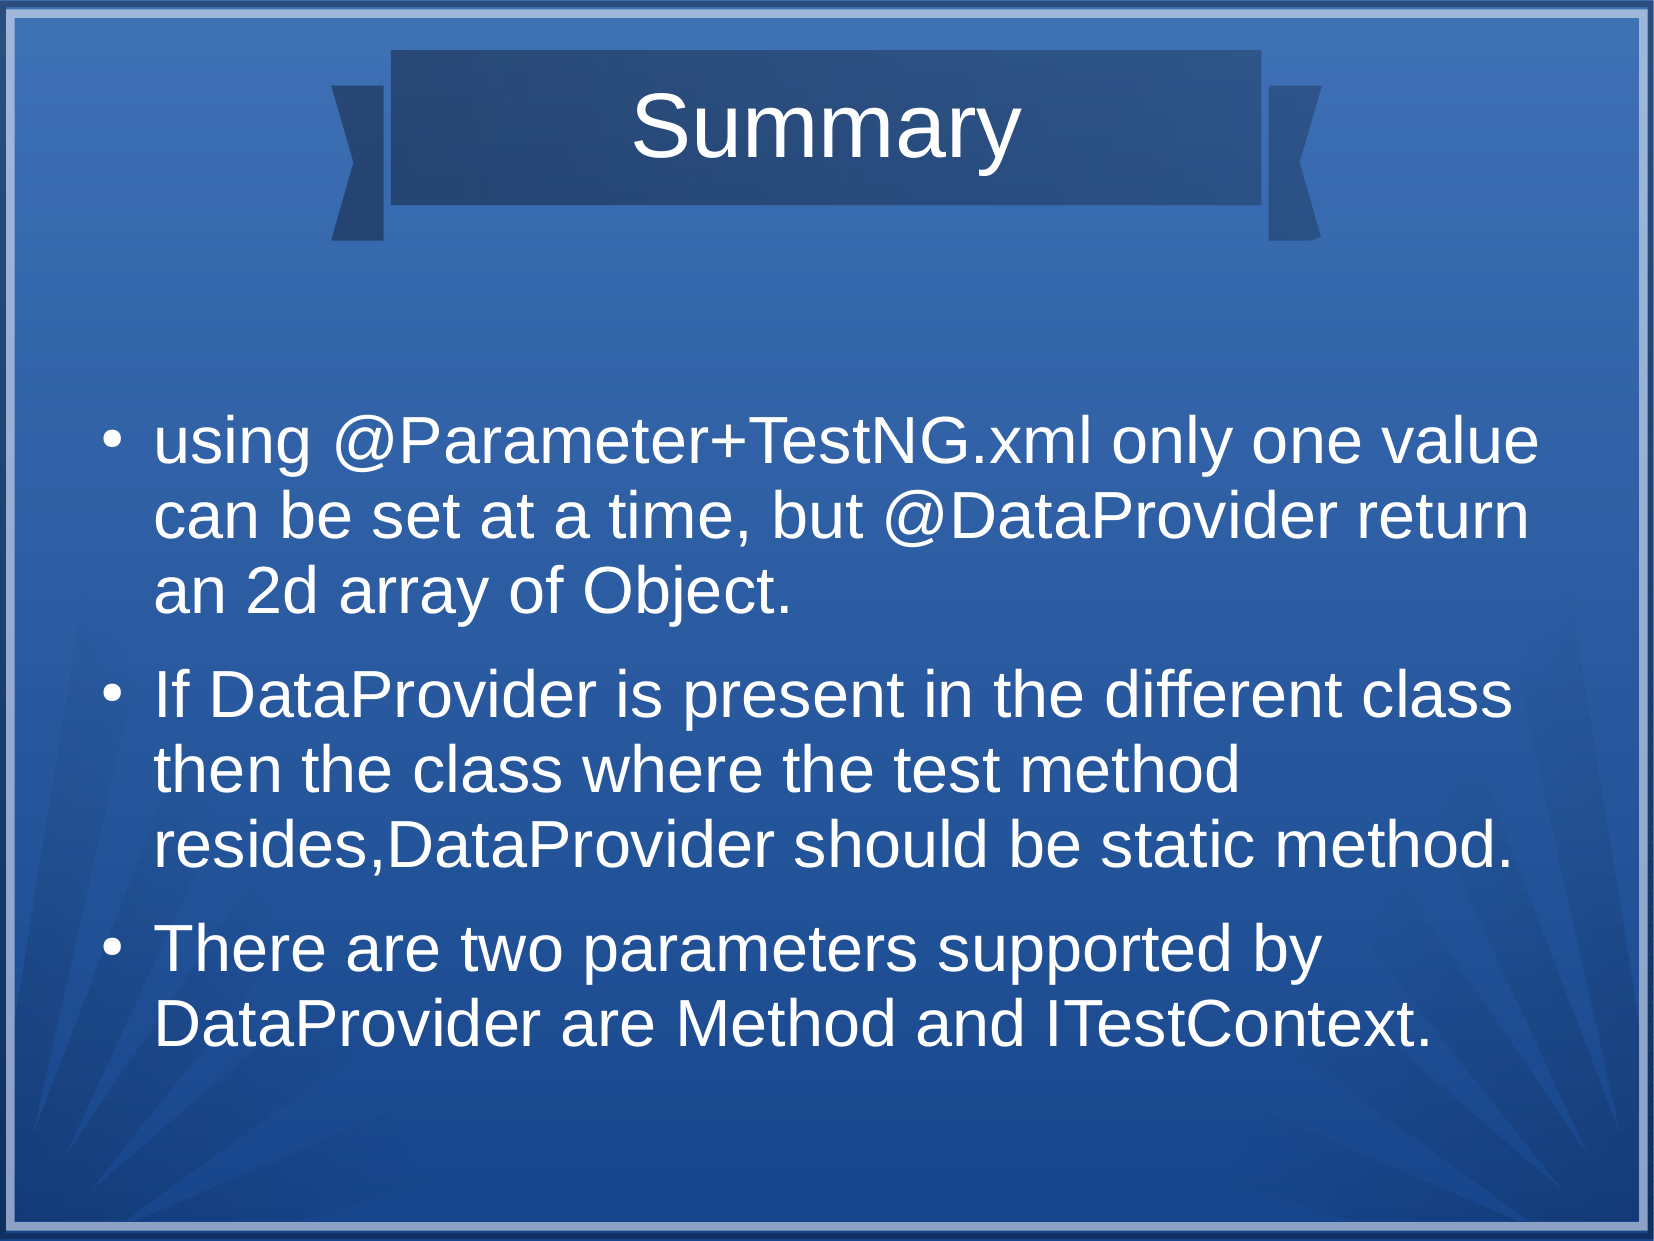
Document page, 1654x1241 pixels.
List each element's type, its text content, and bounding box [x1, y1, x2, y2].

list using @Parameter+TestNG.xml only one value can be set at a time, but @DataProvider return an 2d array of Object. If DataProvider is present in the different class then the class where the test method resides,DataProvider should be static method. There are two parameters supported by DataProvider are Method and ITestContext. [82, 299, 1571, 1130]
title Summary [389, 47, 1264, 205]
